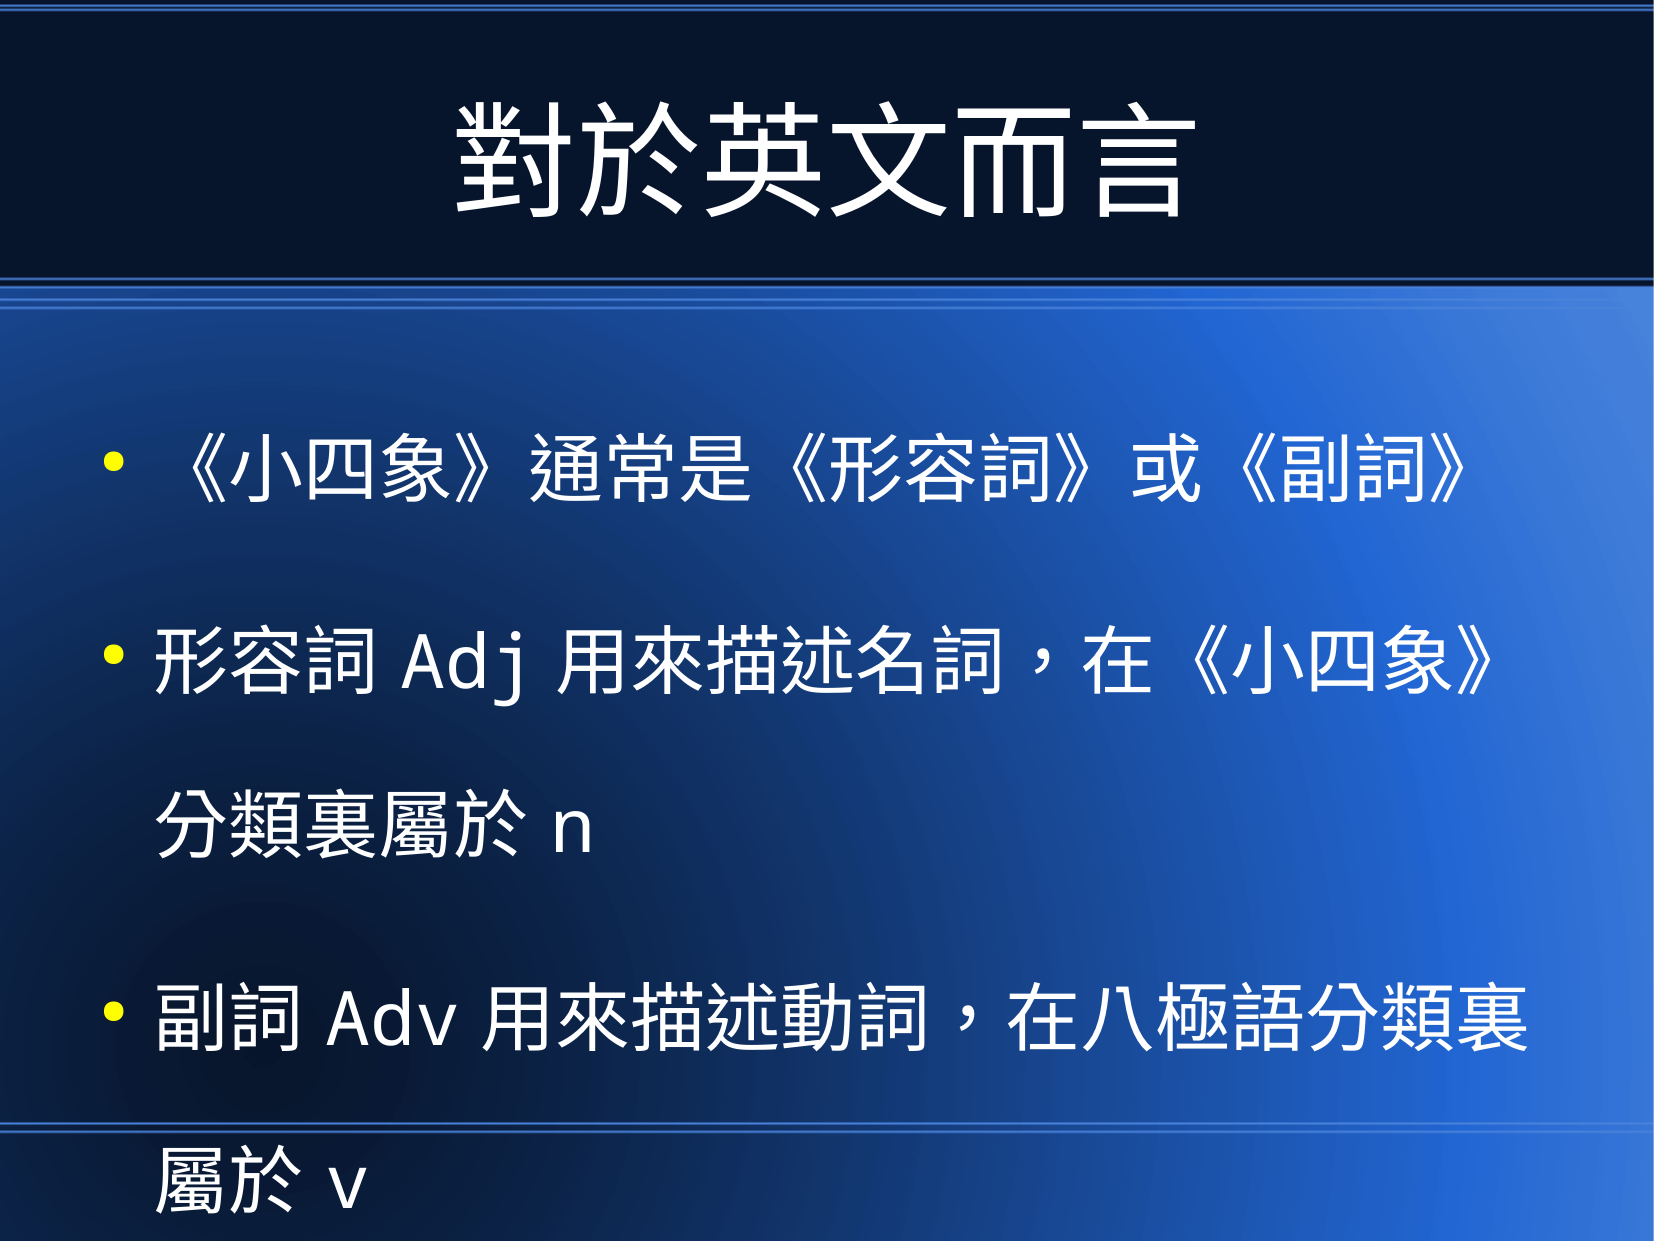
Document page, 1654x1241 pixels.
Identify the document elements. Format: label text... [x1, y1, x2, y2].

title 對於英文而言 [82, 49, 1571, 257]
list 《小四象》通常是《形容詞》或《副詞》 形容詞Adj用來描述名詞，在《小四象》分類裏屬於n 副詞Adv用來描述動詞，在八極語分類裏屬於v [82, 355, 1571, 1241]
picture [0, 0, 1654, 1241]
